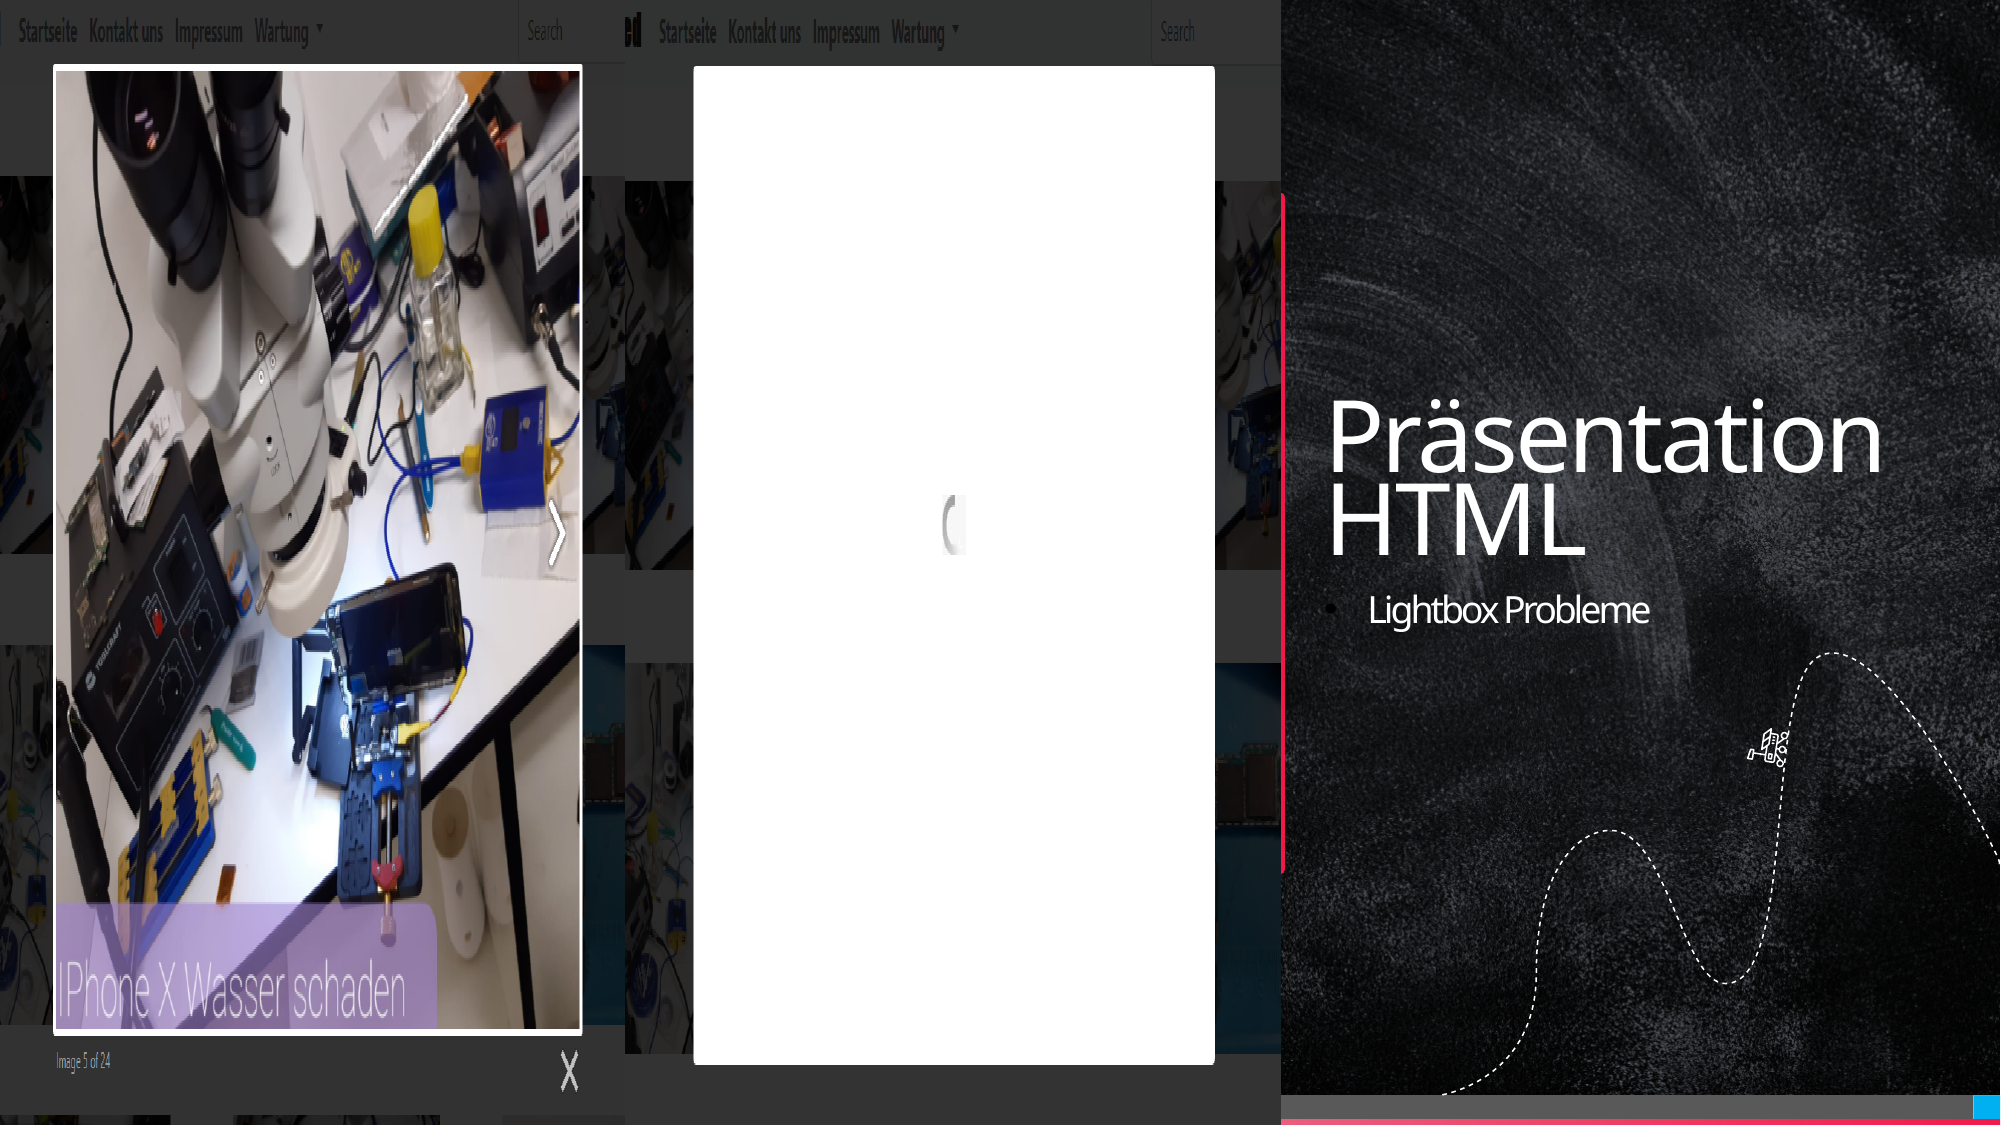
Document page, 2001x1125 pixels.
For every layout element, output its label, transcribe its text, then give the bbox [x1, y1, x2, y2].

title Präsentation HTML [1324, 321, 1942, 576]
picture [0, 0, 1281, 1125]
subtitle Lightbox Probleme [1324, 590, 1941, 710]
text_box [1746, 728, 1789, 768]
